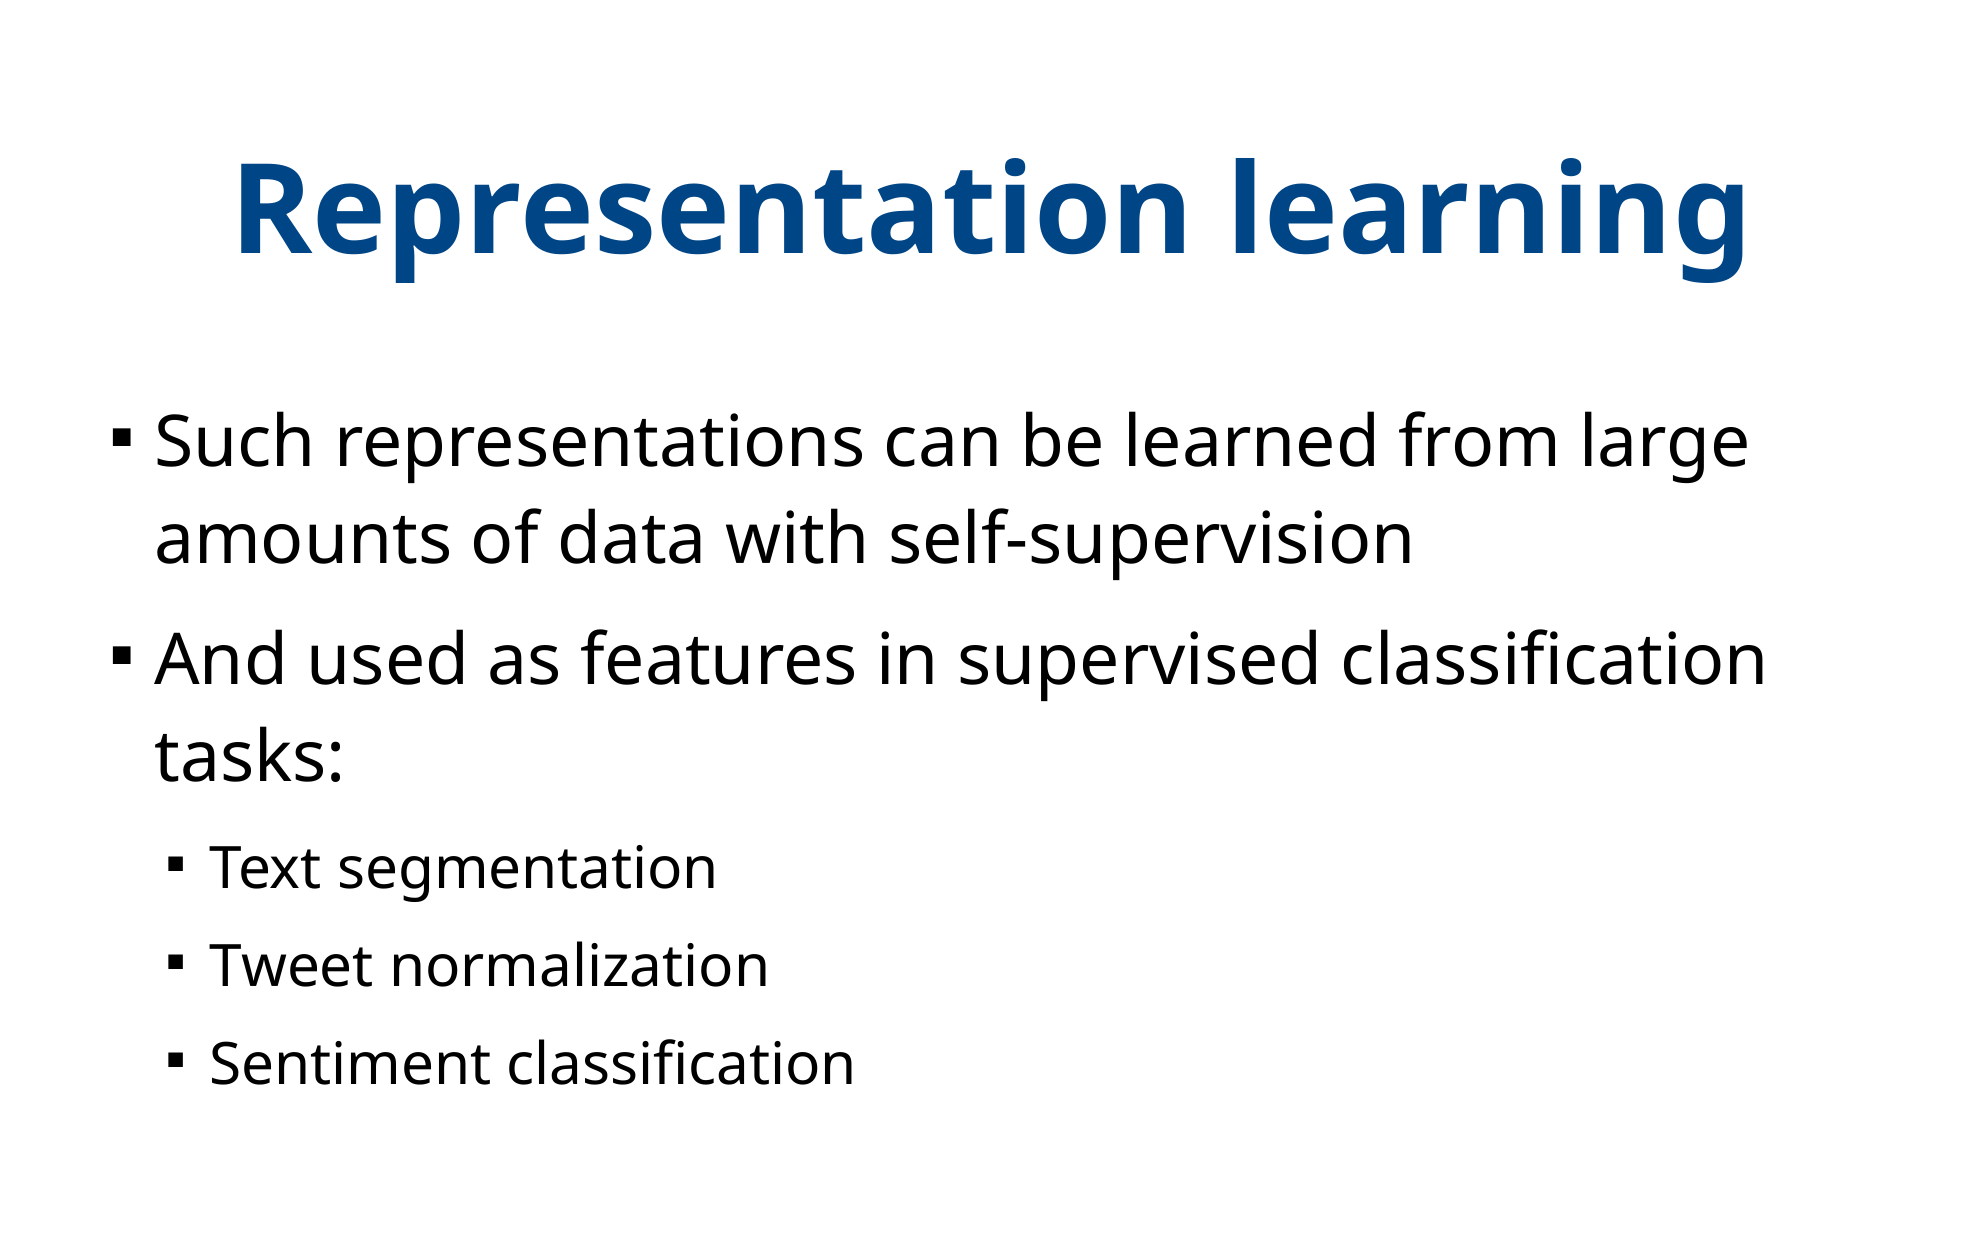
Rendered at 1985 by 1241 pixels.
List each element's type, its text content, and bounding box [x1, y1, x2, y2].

list Such representations can be learned from large amounts of data with self-supervision And used as features in supervised classification tasks: Text segmentation Tweet normalization Sentiment classification [99, 389, 1846, 1110]
title Representation learning [99, 49, 1885, 360]
